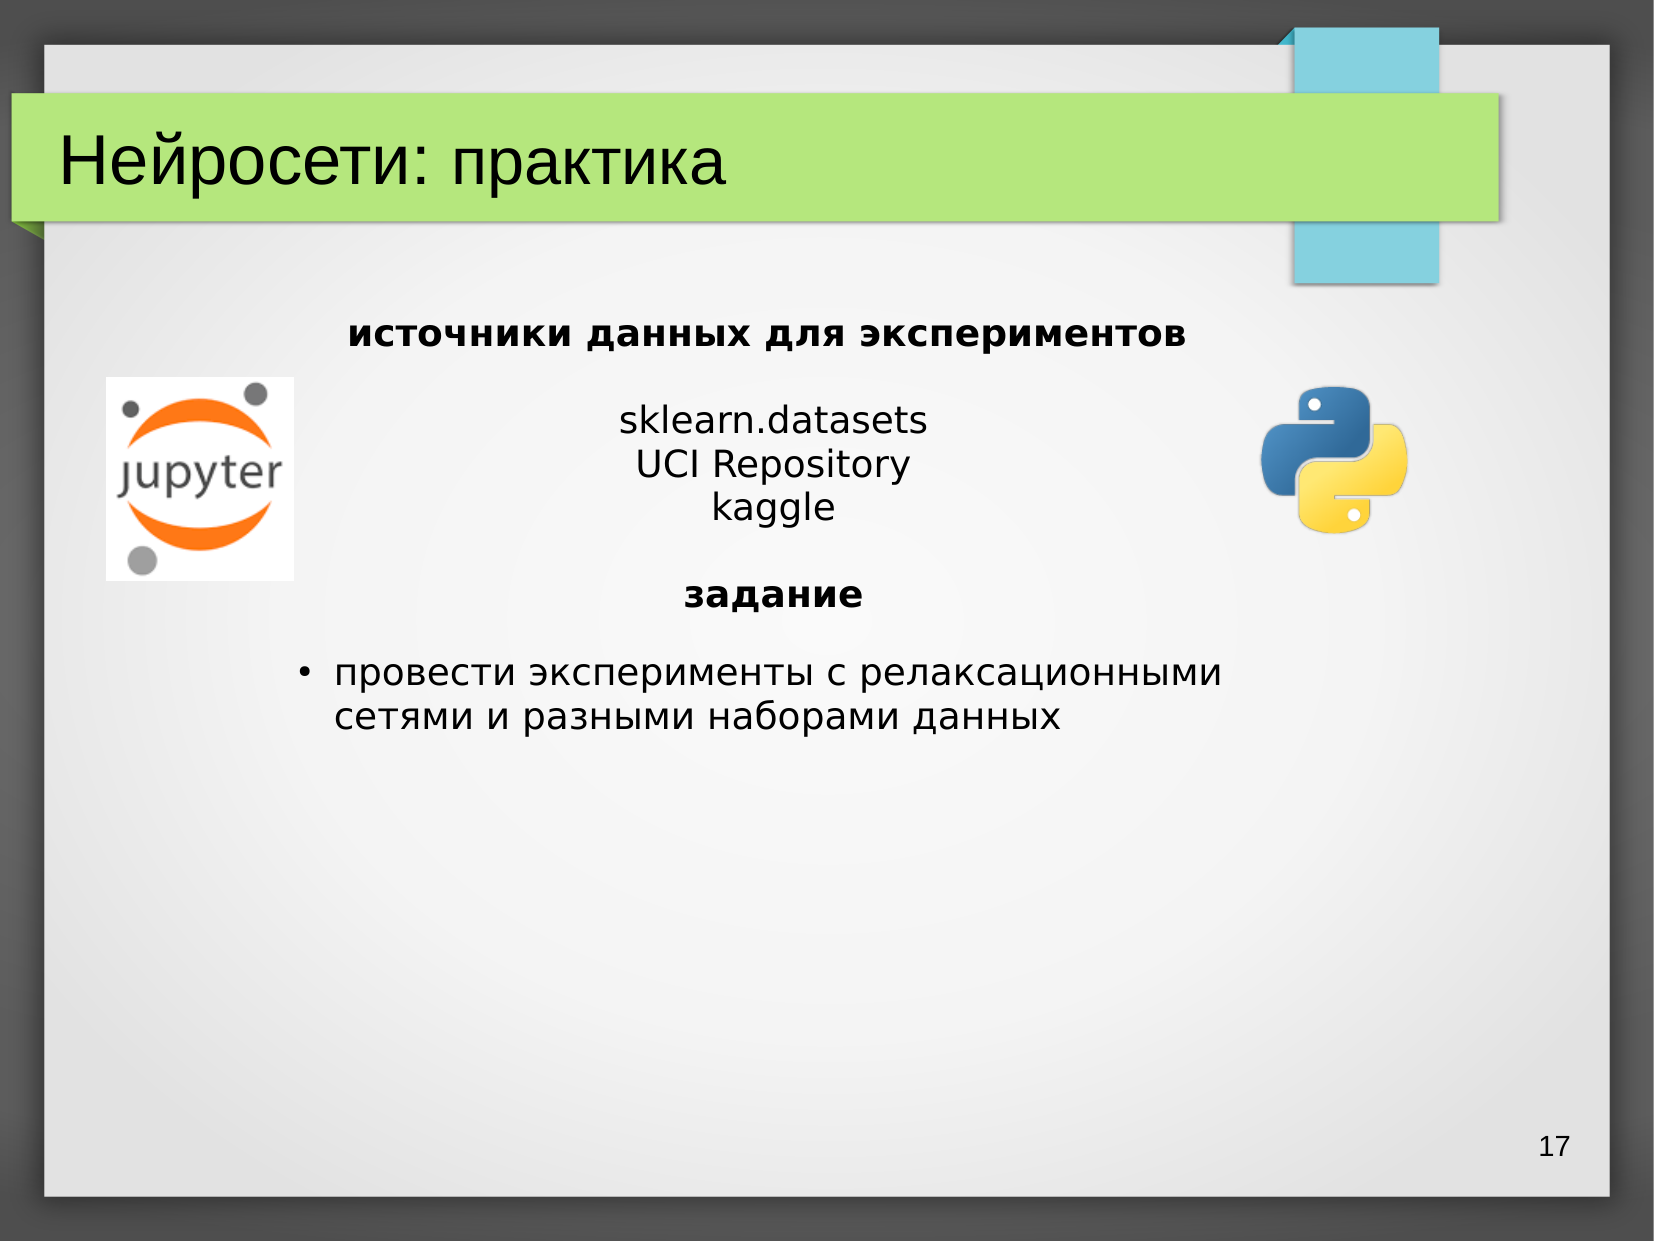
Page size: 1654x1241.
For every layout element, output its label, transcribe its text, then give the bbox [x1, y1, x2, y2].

picture [0, 0, 1654, 1241]
text_box источники данных для экспериментов sklearn.datasets UCI Repository kaggle задание провести эксперименты с релаксационными сетями и разными наборами данных [283, 304, 1264, 1016]
title Нейросети: практика [59, 108, 1288, 212]
